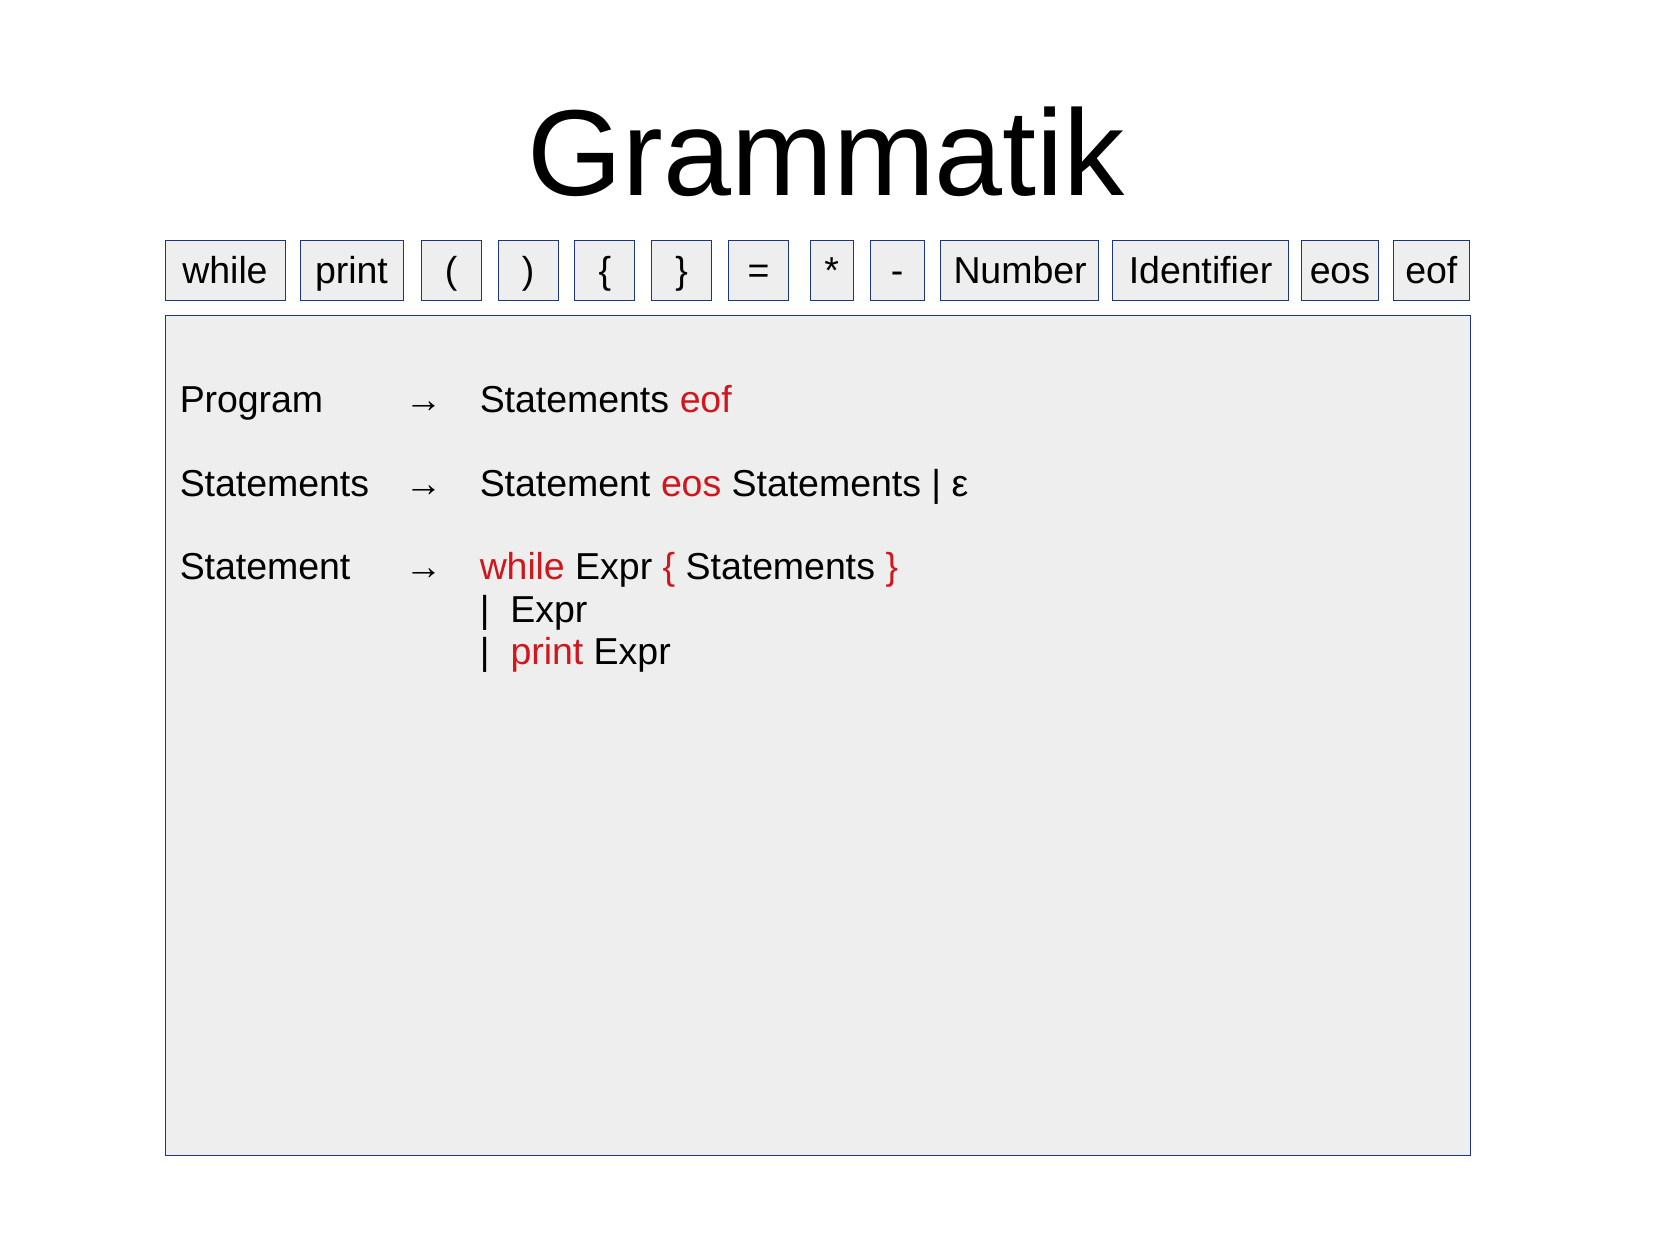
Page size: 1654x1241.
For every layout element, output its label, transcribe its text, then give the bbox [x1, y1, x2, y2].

text_box ) [498, 240, 559, 301]
text_box while [165, 240, 286, 301]
text_box - [870, 240, 925, 301]
text_box Identifier [1112, 240, 1289, 301]
text_box eof [1393, 240, 1470, 301]
text_box print [300, 240, 404, 301]
text_box eos [1301, 240, 1379, 301]
text_box * [810, 240, 854, 301]
text_box = [728, 240, 789, 301]
text_box Number [940, 240, 1099, 301]
text_box ( [421, 240, 482, 301]
text_box } [651, 240, 712, 301]
text_box Program → Statements eof Statements → Statement eos Statements | ε Statement → while Expr { Statements } | Expr | print Expr [165, 315, 1471, 1156]
text_box { [574, 240, 635, 301]
title Grammatik [82, 49, 1571, 257]
